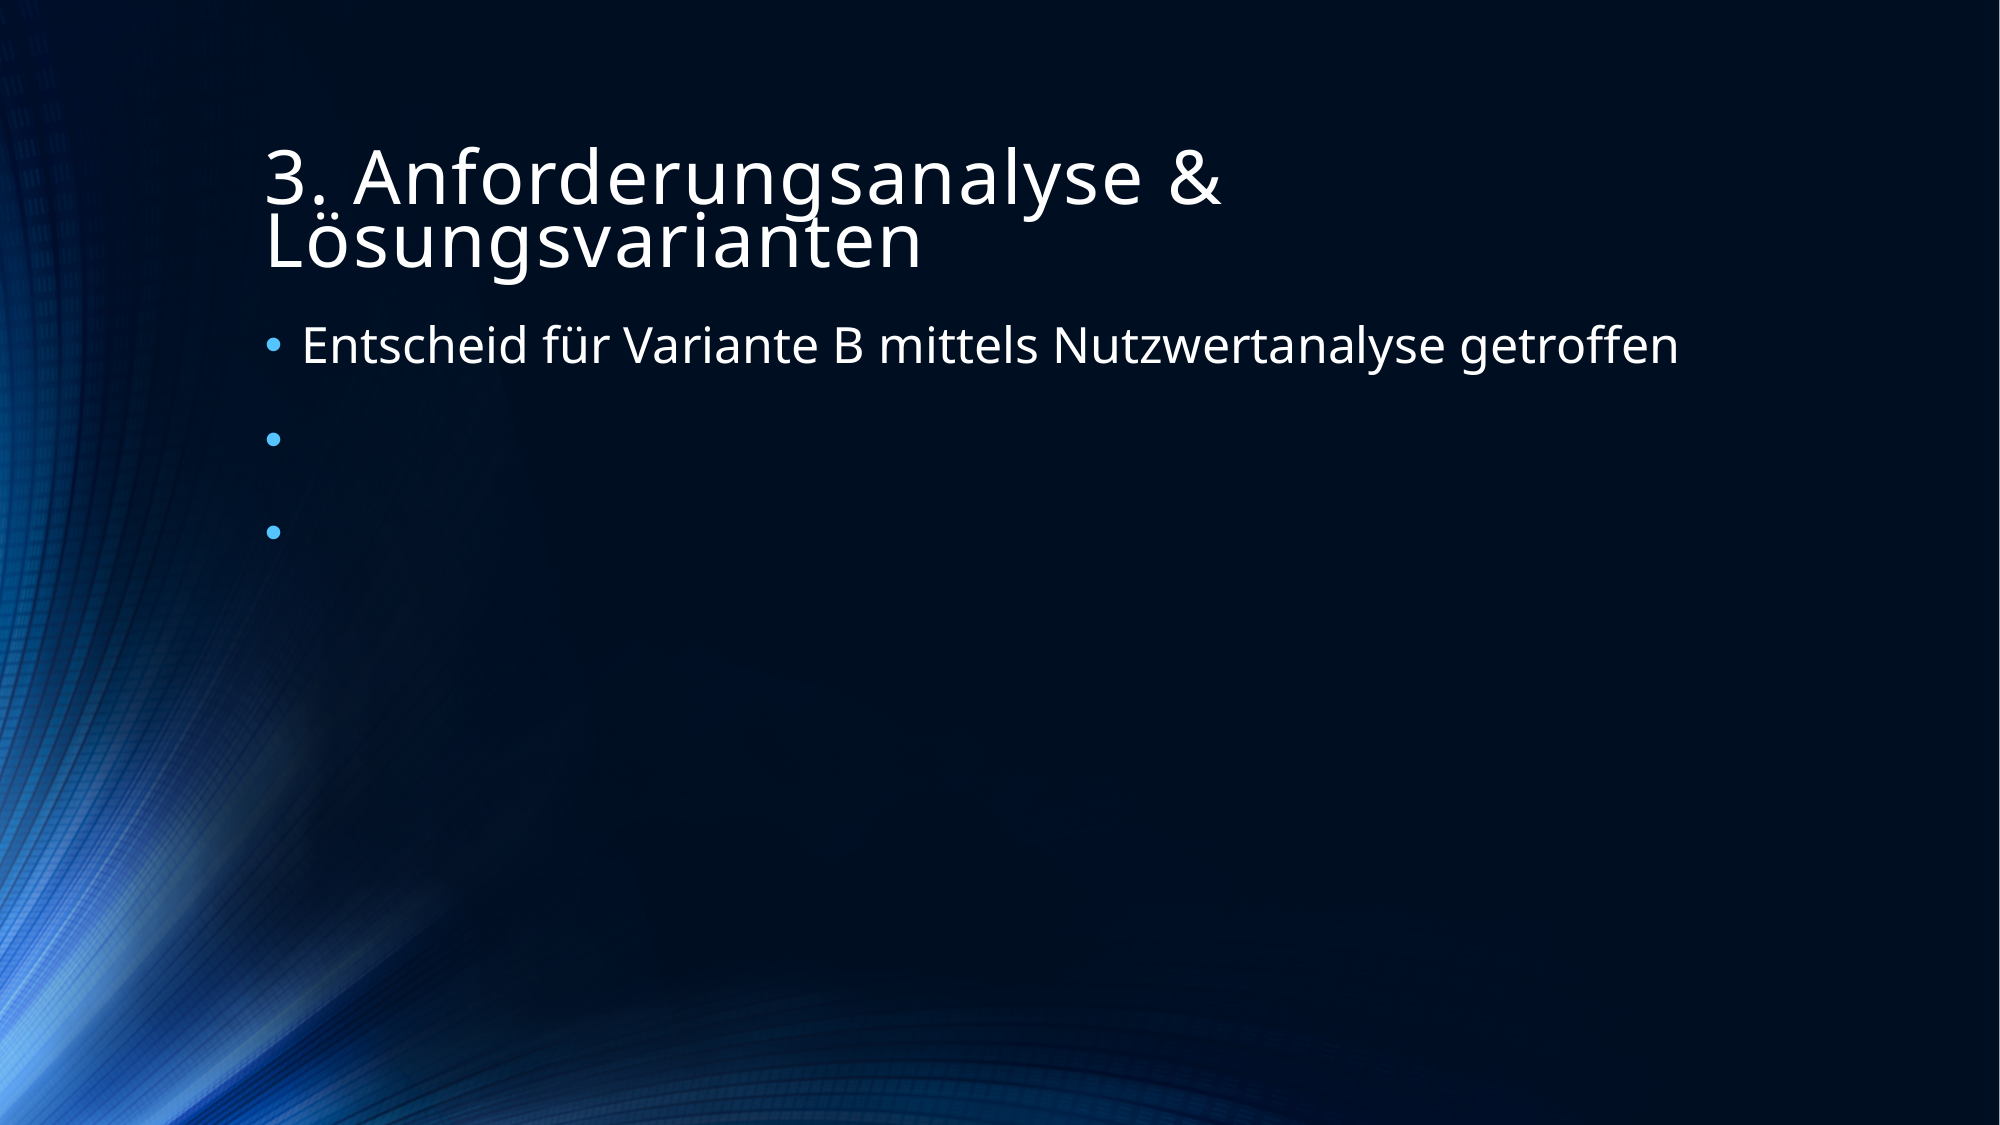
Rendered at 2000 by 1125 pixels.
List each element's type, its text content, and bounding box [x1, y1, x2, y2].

title 3. Anforderungsanalyse & Lösungsvarianten [249, 62, 1750, 288]
list Entscheid für Variante B mittels Nutzwertanalyse getroffen [249, 312, 1749, 988]
